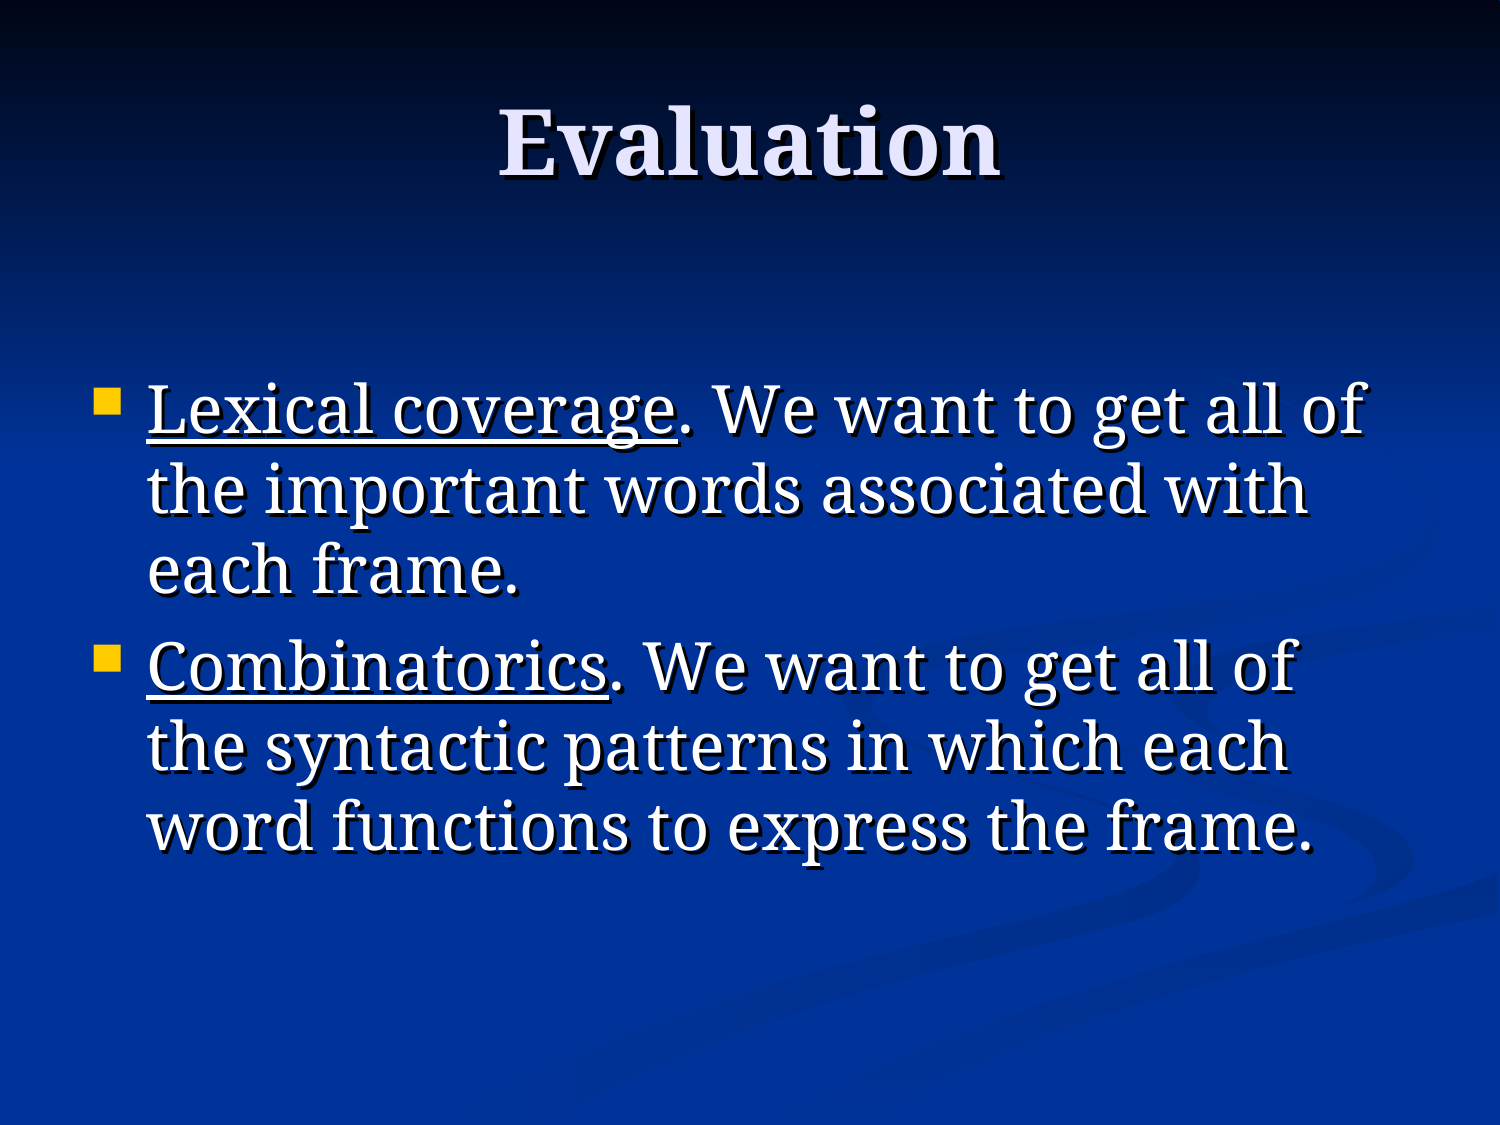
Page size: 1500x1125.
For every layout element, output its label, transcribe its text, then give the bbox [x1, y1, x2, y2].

title Evaluation [75, 45, 1426, 233]
list Lexical coverage. We want to get all of the important words associated with each frame. Combinatorics. We want to get all of the syntactic patterns in which each word functions to express the frame. [75, 262, 1426, 1001]
